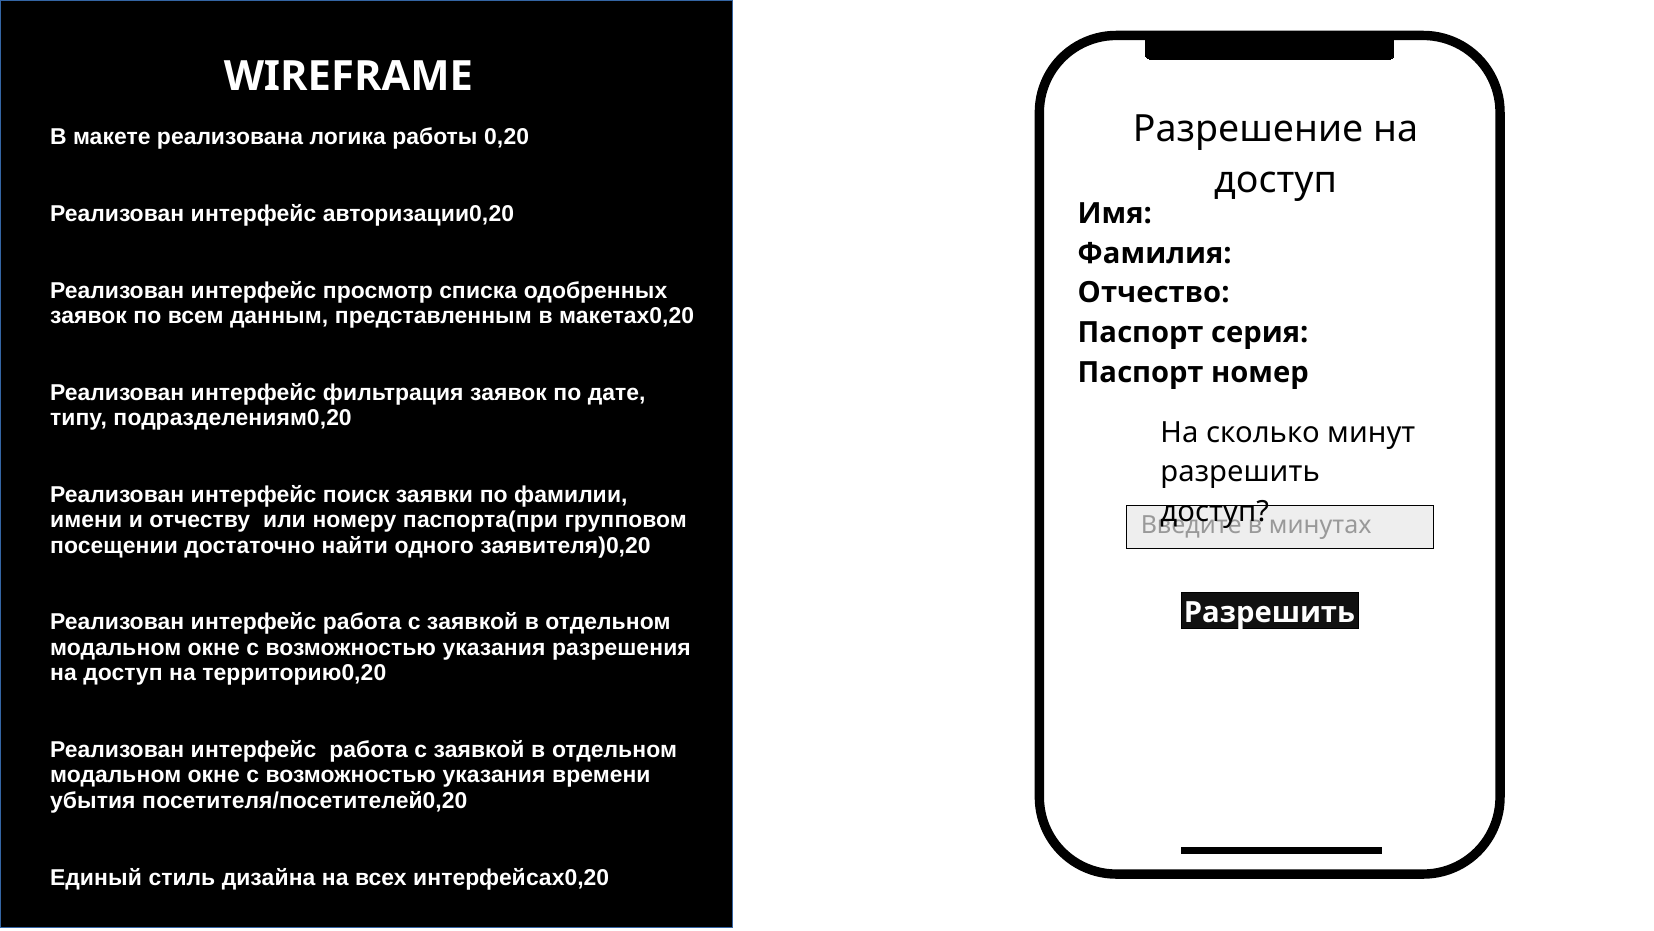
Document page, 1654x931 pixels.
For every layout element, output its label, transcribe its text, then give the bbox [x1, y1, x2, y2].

text_box Введите в минутах [1126, 505, 1434, 549]
text_box На сколько минут разрешить доступ? [1145, 403, 1441, 485]
text_box [1145, 41, 1394, 60]
text_box В макете реализована логика работы 0,20 Реализован интерфейс авторизации0,20 Реализован интерфейс просмотр списка одобренных заявок по всем данным, представленным в макетах0,20 Реализован интерфейс фильтрация заявок по дате, типу, подразделениям0,20 Реализован интерфейс поиск заявки по фамилии, имени и отчеству или номеру паспорта(при групповом посещении достаточно найти одного заявителя)0,20 Реализован интерфейс работа с заявкой в отдельном модальном окне с возможностью указания разрешения на доступ на территорию0,20 Реализован интерфейс работа с заявкой в отдельном модальном окне с возможностью указания времени убытия посетителя/посетителей0,20 Единый стиль дизайна на всех интерфейсах0,20 Оптимальное использование элементов управления0,20 [35, 116, 721, 898]
text_box [0, 0, 733, 928]
text_box Разрешение на доступ [1062, 94, 1489, 151]
text_box Разрешить [1181, 592, 1359, 629]
text_box Имя: Фамилия: Отчество: Паспорт серия: Паспорт номер [1062, 184, 1430, 361]
text_box WIREFRAME [94, 38, 603, 100]
